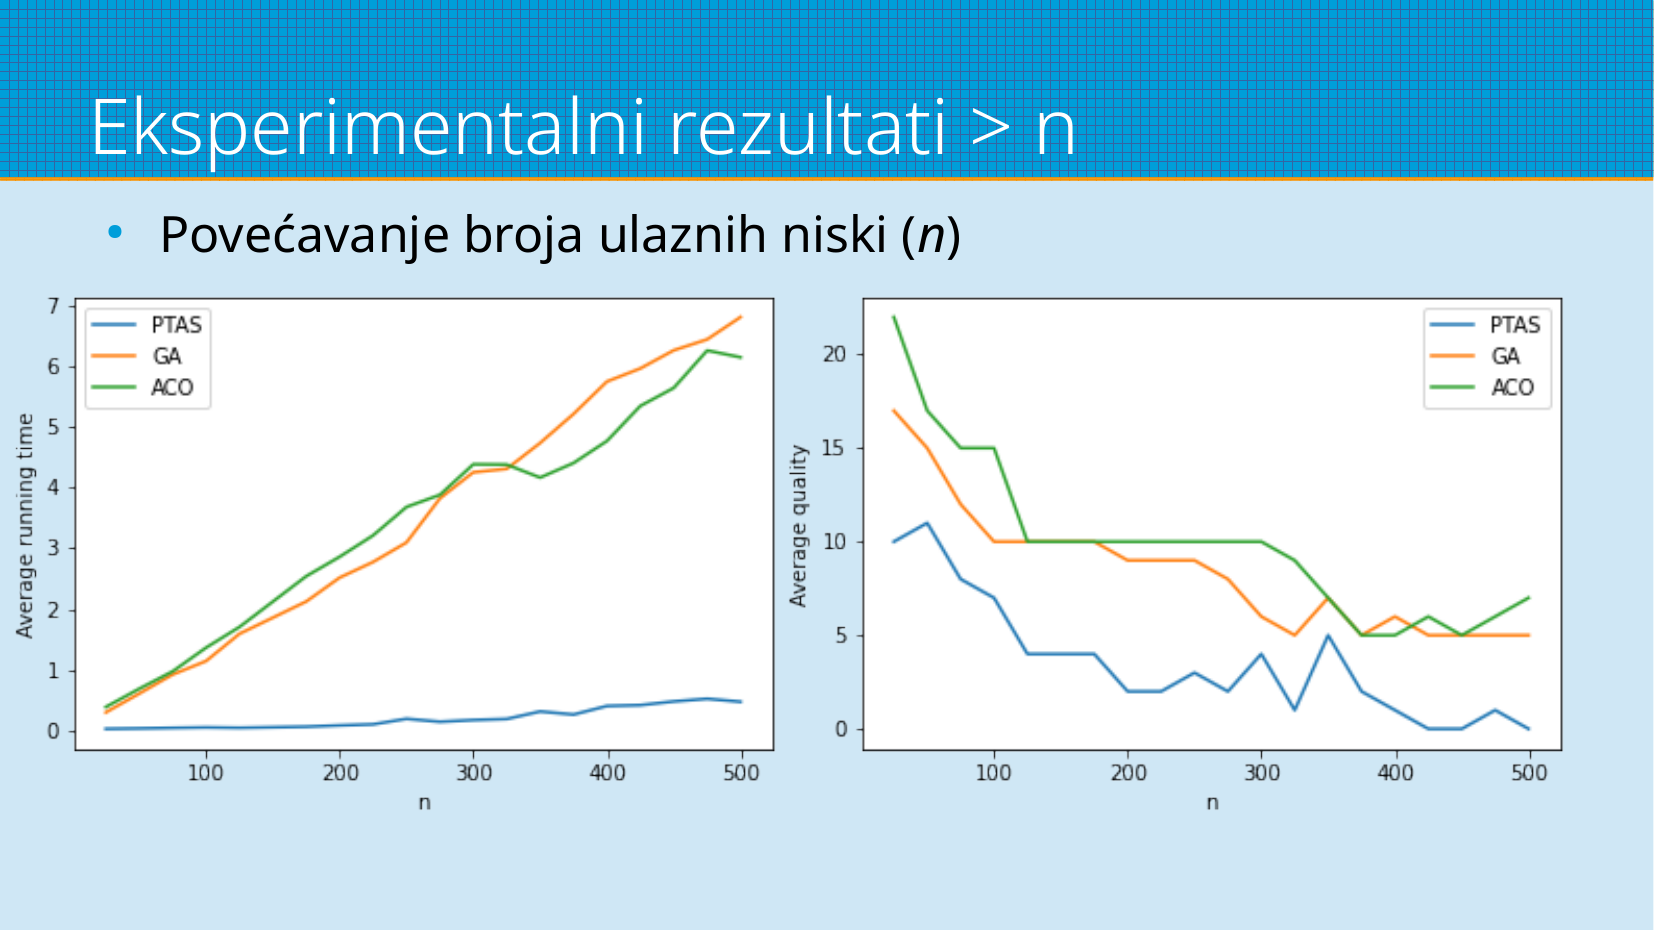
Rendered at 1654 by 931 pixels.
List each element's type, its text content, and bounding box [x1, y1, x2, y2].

list Povećavanje broja ulaznih niski (n) [88, 198, 1565, 225]
picture [0, 225, 1651, 826]
title Eksperimentalni rezultati > n [88, 14, 1565, 178]
